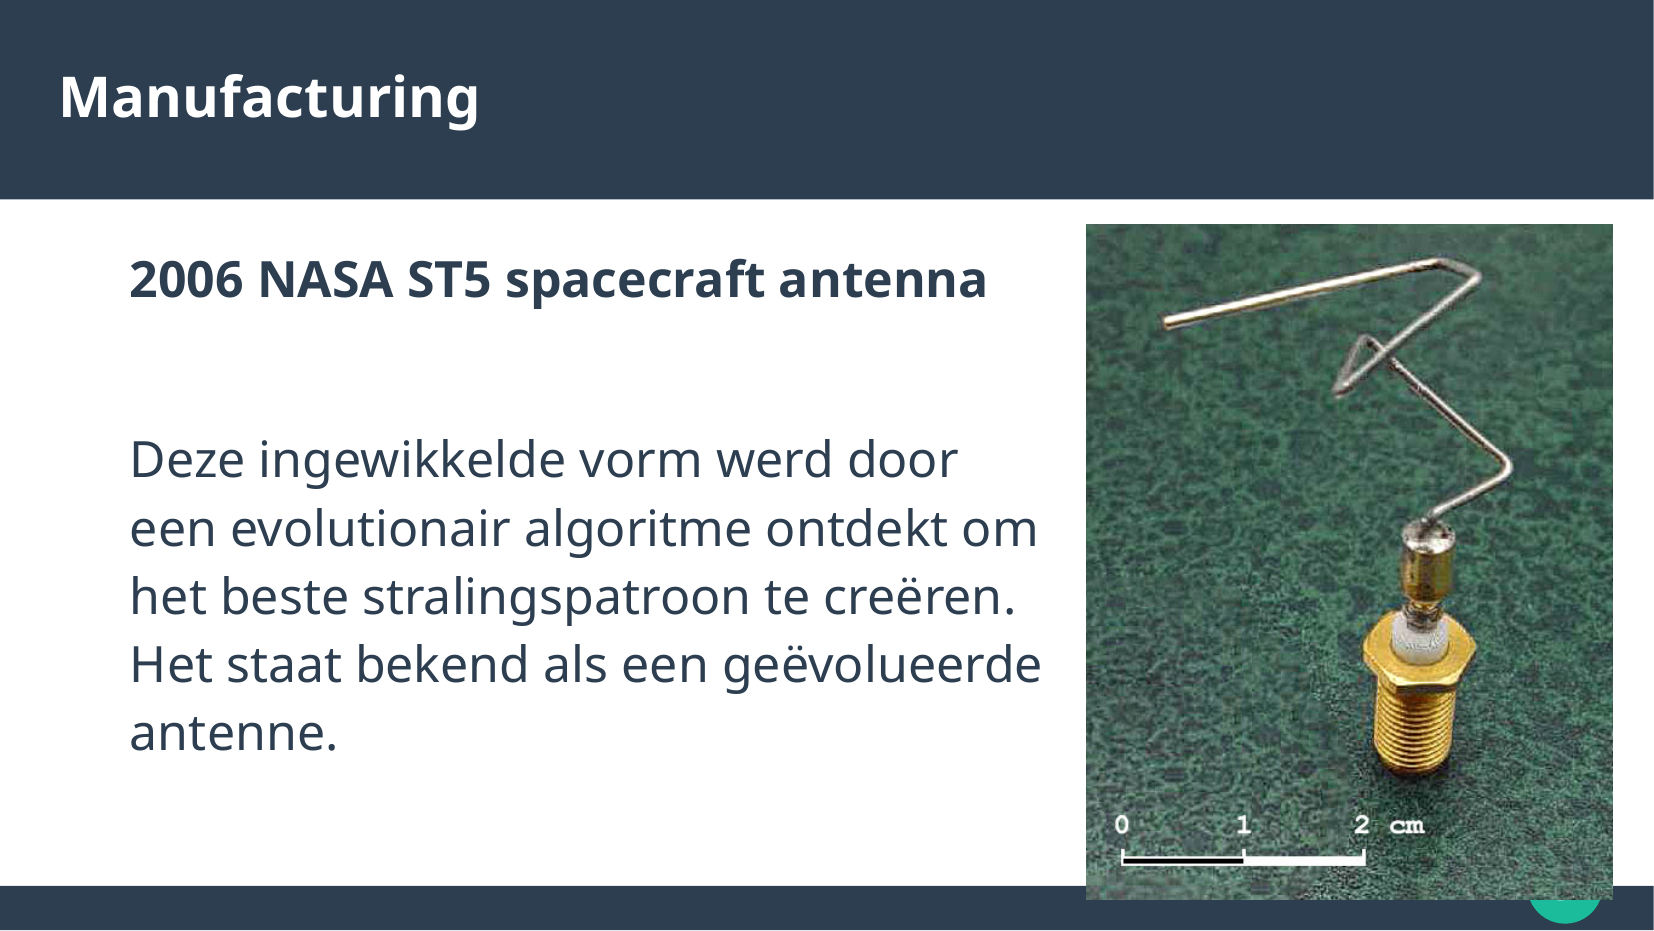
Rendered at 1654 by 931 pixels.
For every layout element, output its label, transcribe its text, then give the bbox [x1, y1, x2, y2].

list 2006 NASA ST5 spacecraft antenna Deze ingewikkelde vorm werd door een evolutionair algoritme ontdekt om het beste stralingspatroon te creëren. Het staat bekend als een geëvolueerde antenne. [59, 243, 1051, 864]
title Manufacturing [59, 37, 1595, 155]
picture [1086, 224, 1613, 901]
